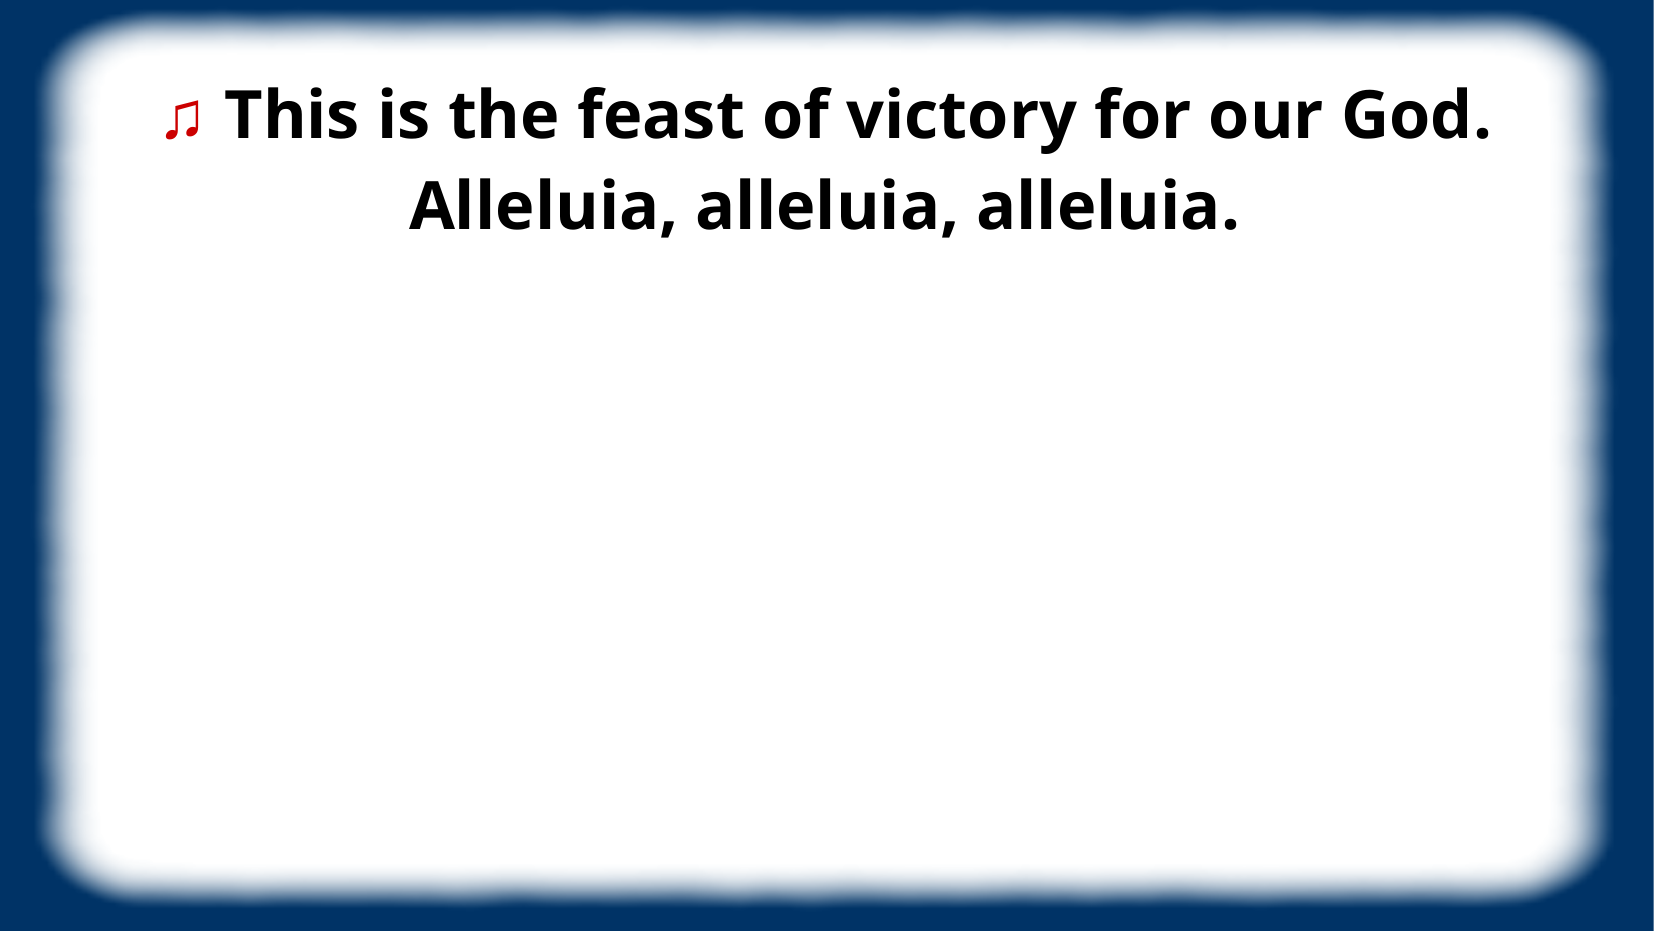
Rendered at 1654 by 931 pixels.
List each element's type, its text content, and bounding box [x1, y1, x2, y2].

picture [0, 0, 1654, 931]
text_box ♫ This is the feast of victory for our God. Alleluia, alleluia, alleluia. [105, 60, 1546, 271]
